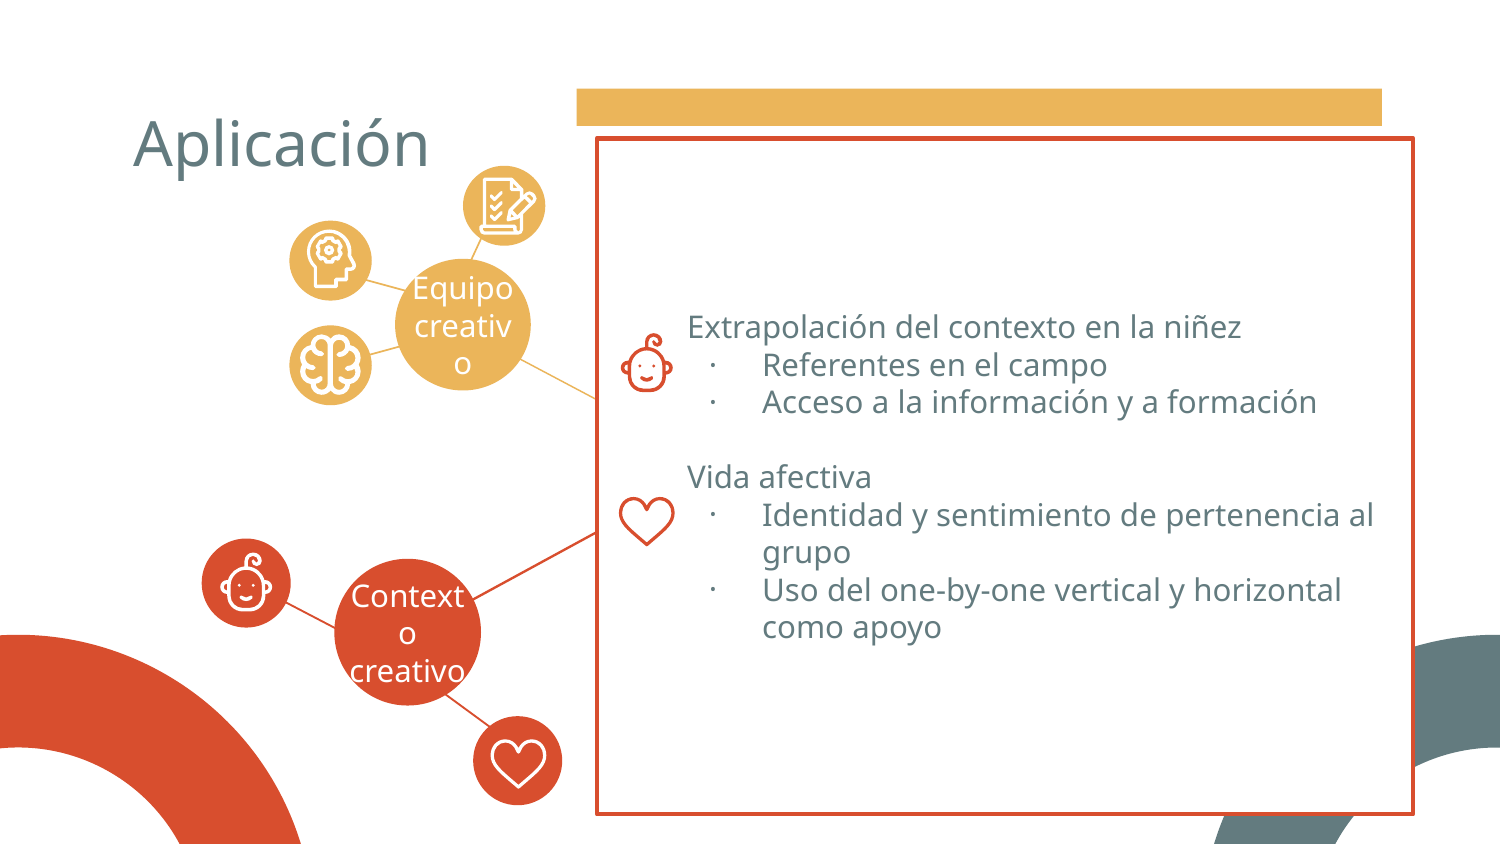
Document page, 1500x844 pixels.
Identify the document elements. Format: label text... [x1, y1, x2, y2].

title Aplicación [118, 88, 609, 183]
text_box [620, 333, 673, 393]
text_box [289, 220, 405, 301]
text_box Contexto creativo [334, 558, 482, 706]
text_box [473, 530, 597, 600]
text_box [618, 496, 675, 547]
text_box Equipo creativo [395, 258, 531, 391]
text_box Extrapolación del contexto en la niñez Referentes en el campo Acceso a la información y a formación Vida afectiva Identidad y sentimiento de pertenencia al grupo Uso del one-by-one vertical y horizontal como apoyo [597, 138, 1413, 815]
text_box [462, 165, 546, 259]
text_box [511, 354, 597, 401]
text_box [289, 325, 399, 406]
text_box [201, 538, 334, 629]
text_box [446, 695, 563, 806]
